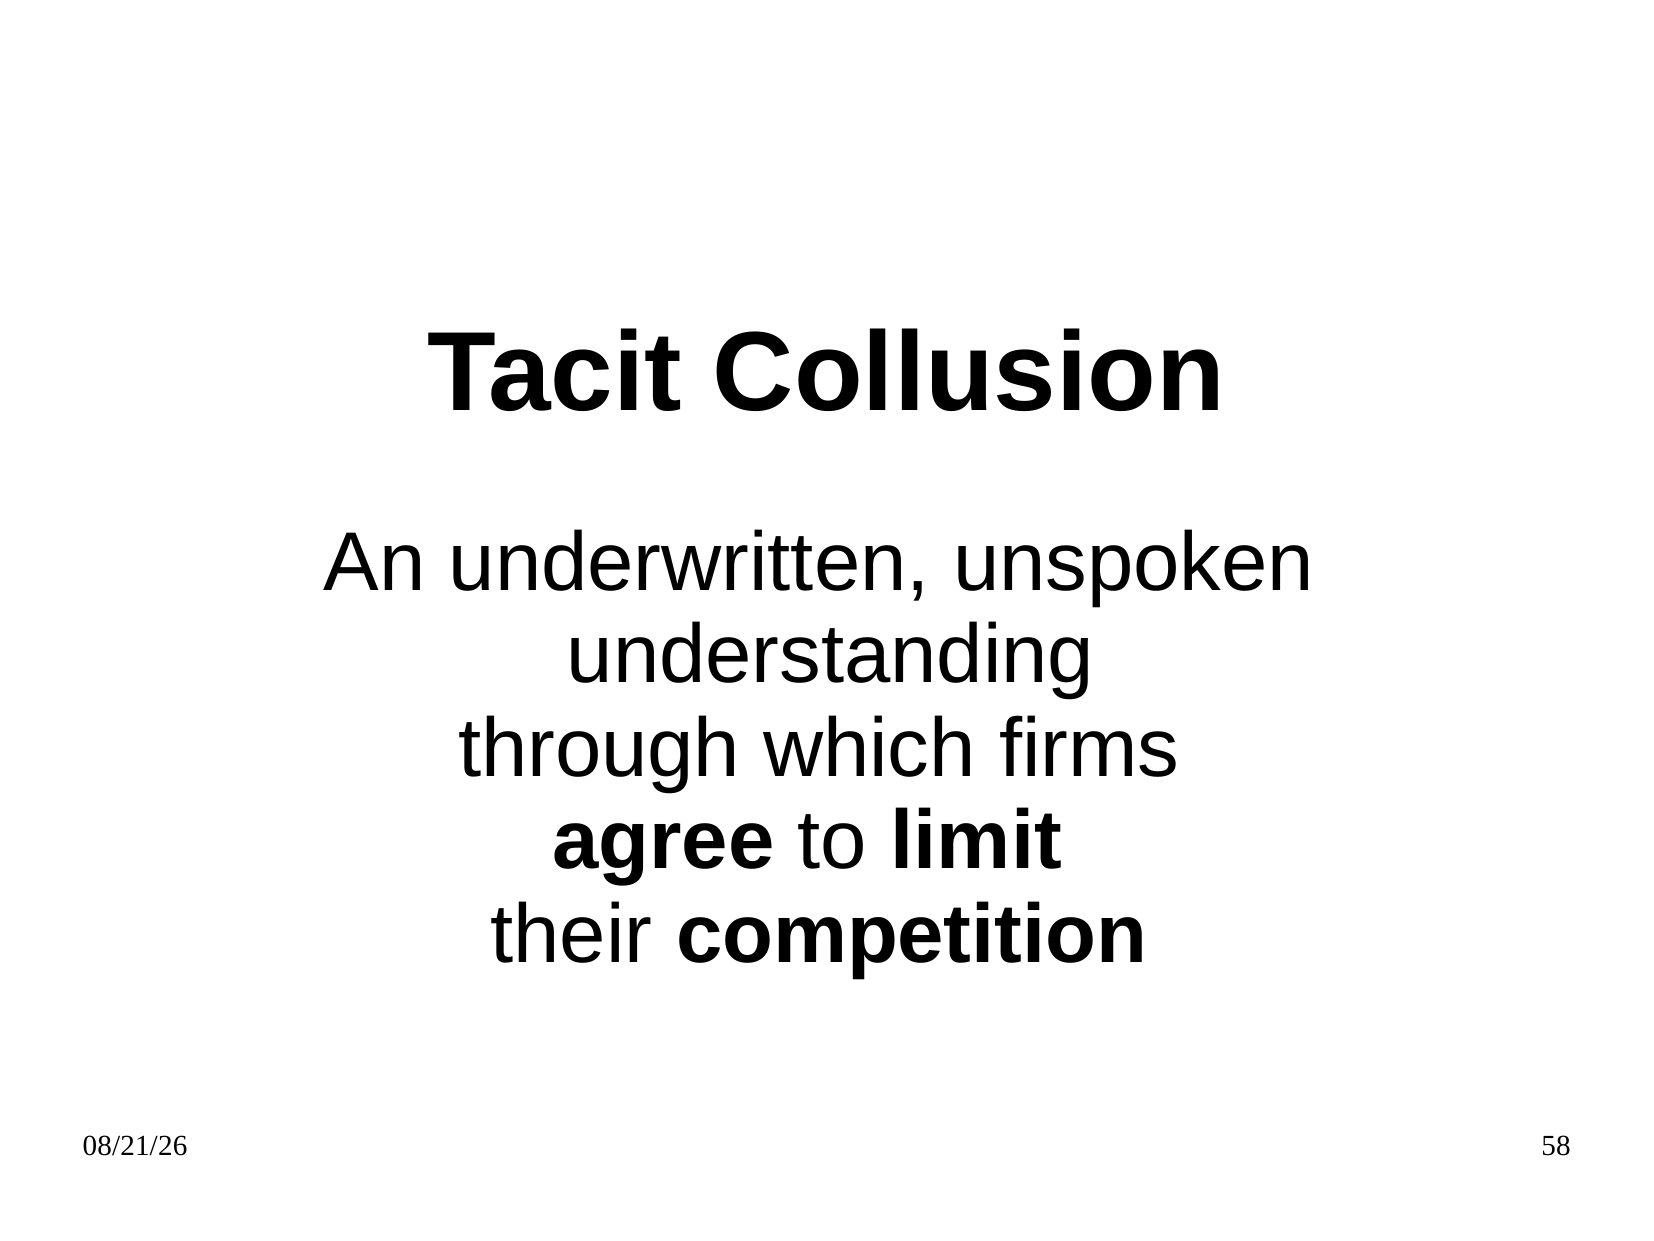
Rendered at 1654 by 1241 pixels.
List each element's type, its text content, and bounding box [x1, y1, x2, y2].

title Tacit Collusion [82, 267, 1571, 476]
subtitle An underwritten, unspoken understanding through which firms agree to limit their competition [75, 421, 1564, 980]
